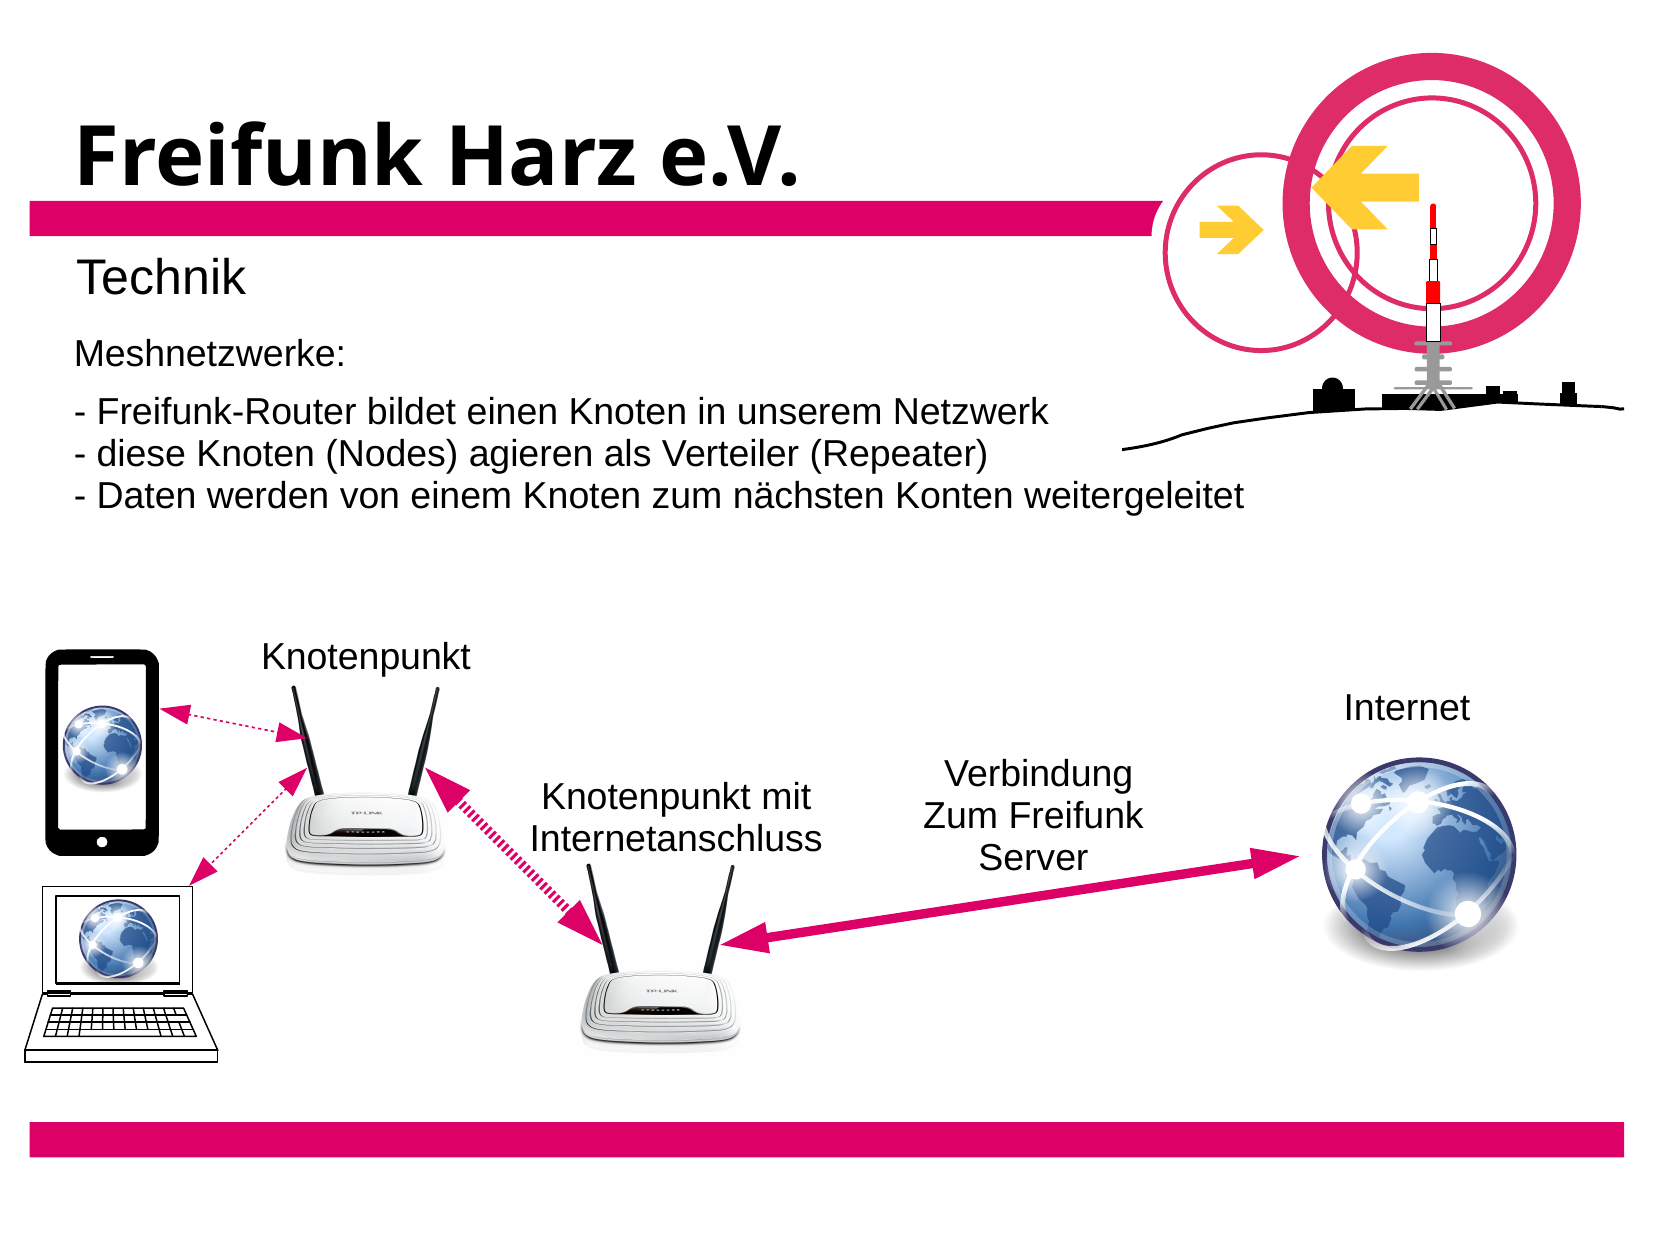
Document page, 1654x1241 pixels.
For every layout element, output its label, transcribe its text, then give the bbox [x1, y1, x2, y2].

picture [572, 886, 751, 1064]
subtitle Technik [76, 218, 697, 324]
picture [277, 709, 455, 886]
text_box Knotenpunkt mit Internetanschluss [513, 767, 839, 886]
picture [24, 885, 219, 1063]
text_box Verbindung Zum Freifunk Server [885, 744, 1182, 886]
picture [1299, 739, 1534, 975]
text_box Knotenpunkt [218, 628, 514, 709]
text_box Internet [1328, 679, 1595, 737]
picture [44, 648, 160, 857]
text_box Meshnetzwerke: - Freifunk-Router bildet einen Knoten in unserem Netzwerk - diese Knoten (Nodes) agieren als Verteiler (Repeater) - Daten werden von einem Knoten zum nächsten Konten weitergeleitet [59, 324, 1300, 609]
